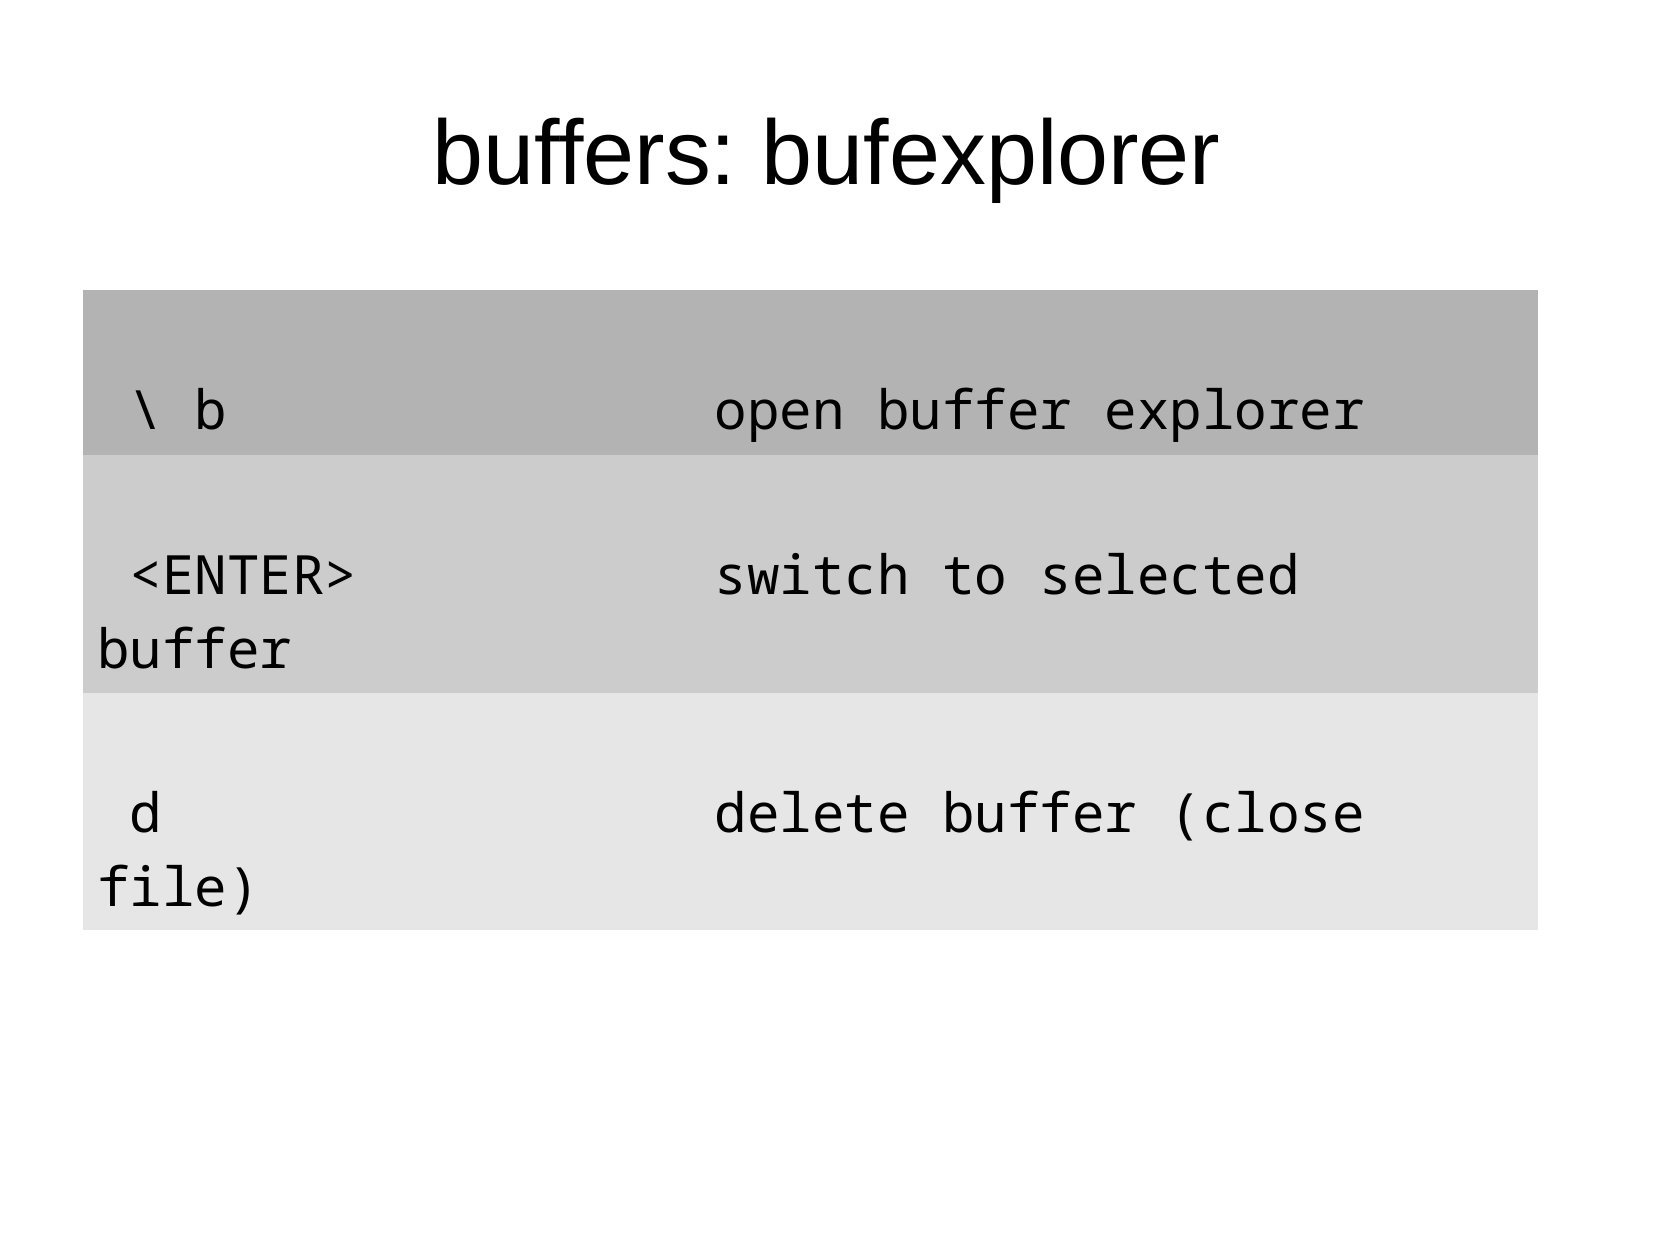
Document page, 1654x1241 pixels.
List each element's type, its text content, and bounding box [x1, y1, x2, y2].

table_cell <ENTER> switch to selected buffer [83, 455, 1538, 693]
title buffers: bufexplorer [82, 49, 1571, 257]
table_cell d delete buffer (close file) [83, 693, 1538, 930]
table_header \ b open buffer explorer [83, 290, 1538, 455]
